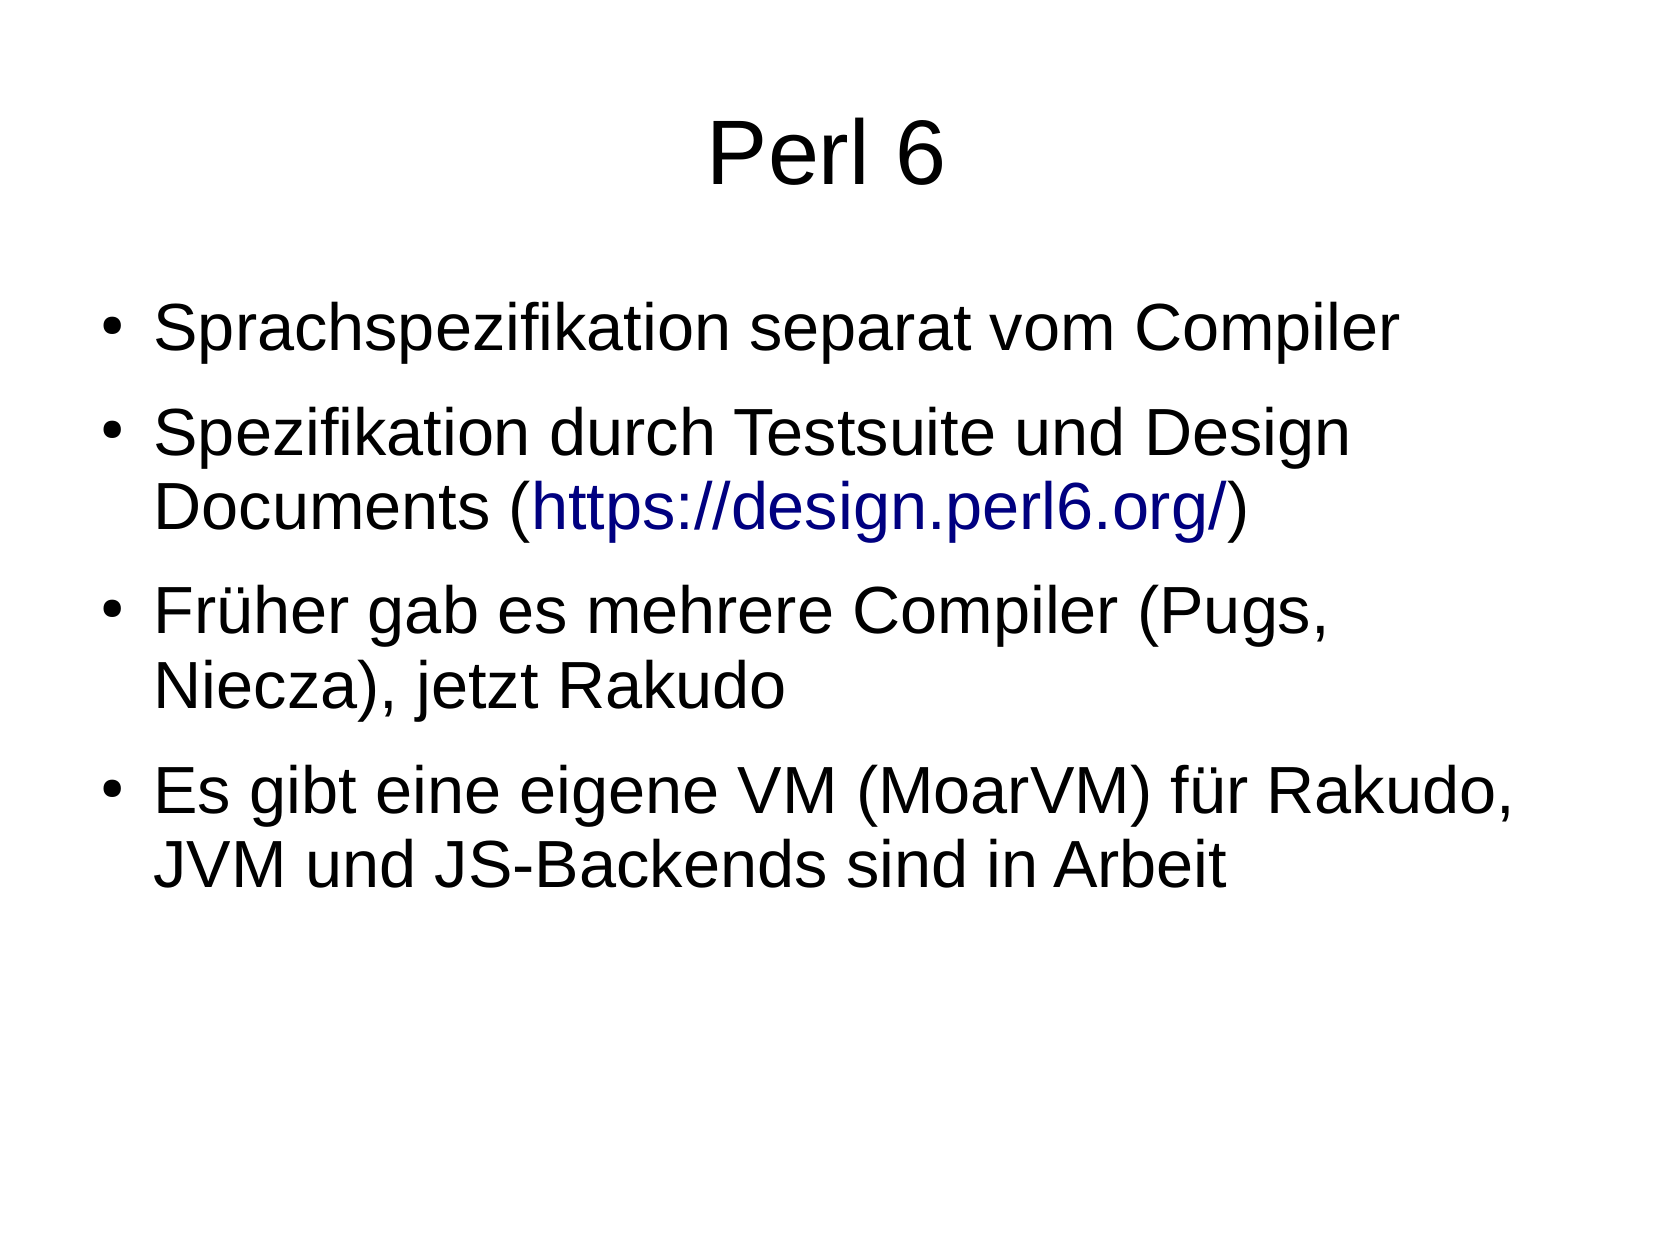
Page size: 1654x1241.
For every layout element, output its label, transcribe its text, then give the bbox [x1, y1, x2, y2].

list Sprachspezifikation separat vom Compiler Spezifikation durch Testsuite und Design Documents (https://design.perl6.org/) Früher gab es mehrere Compiler (Pugs, Niecza), jetzt Rakudo Es gibt eine eigene VM (MoarVM) für Rakudo, JVM und JS-Backends sind in Arbeit [82, 290, 1571, 1010]
title Perl 6 [82, 49, 1571, 257]
